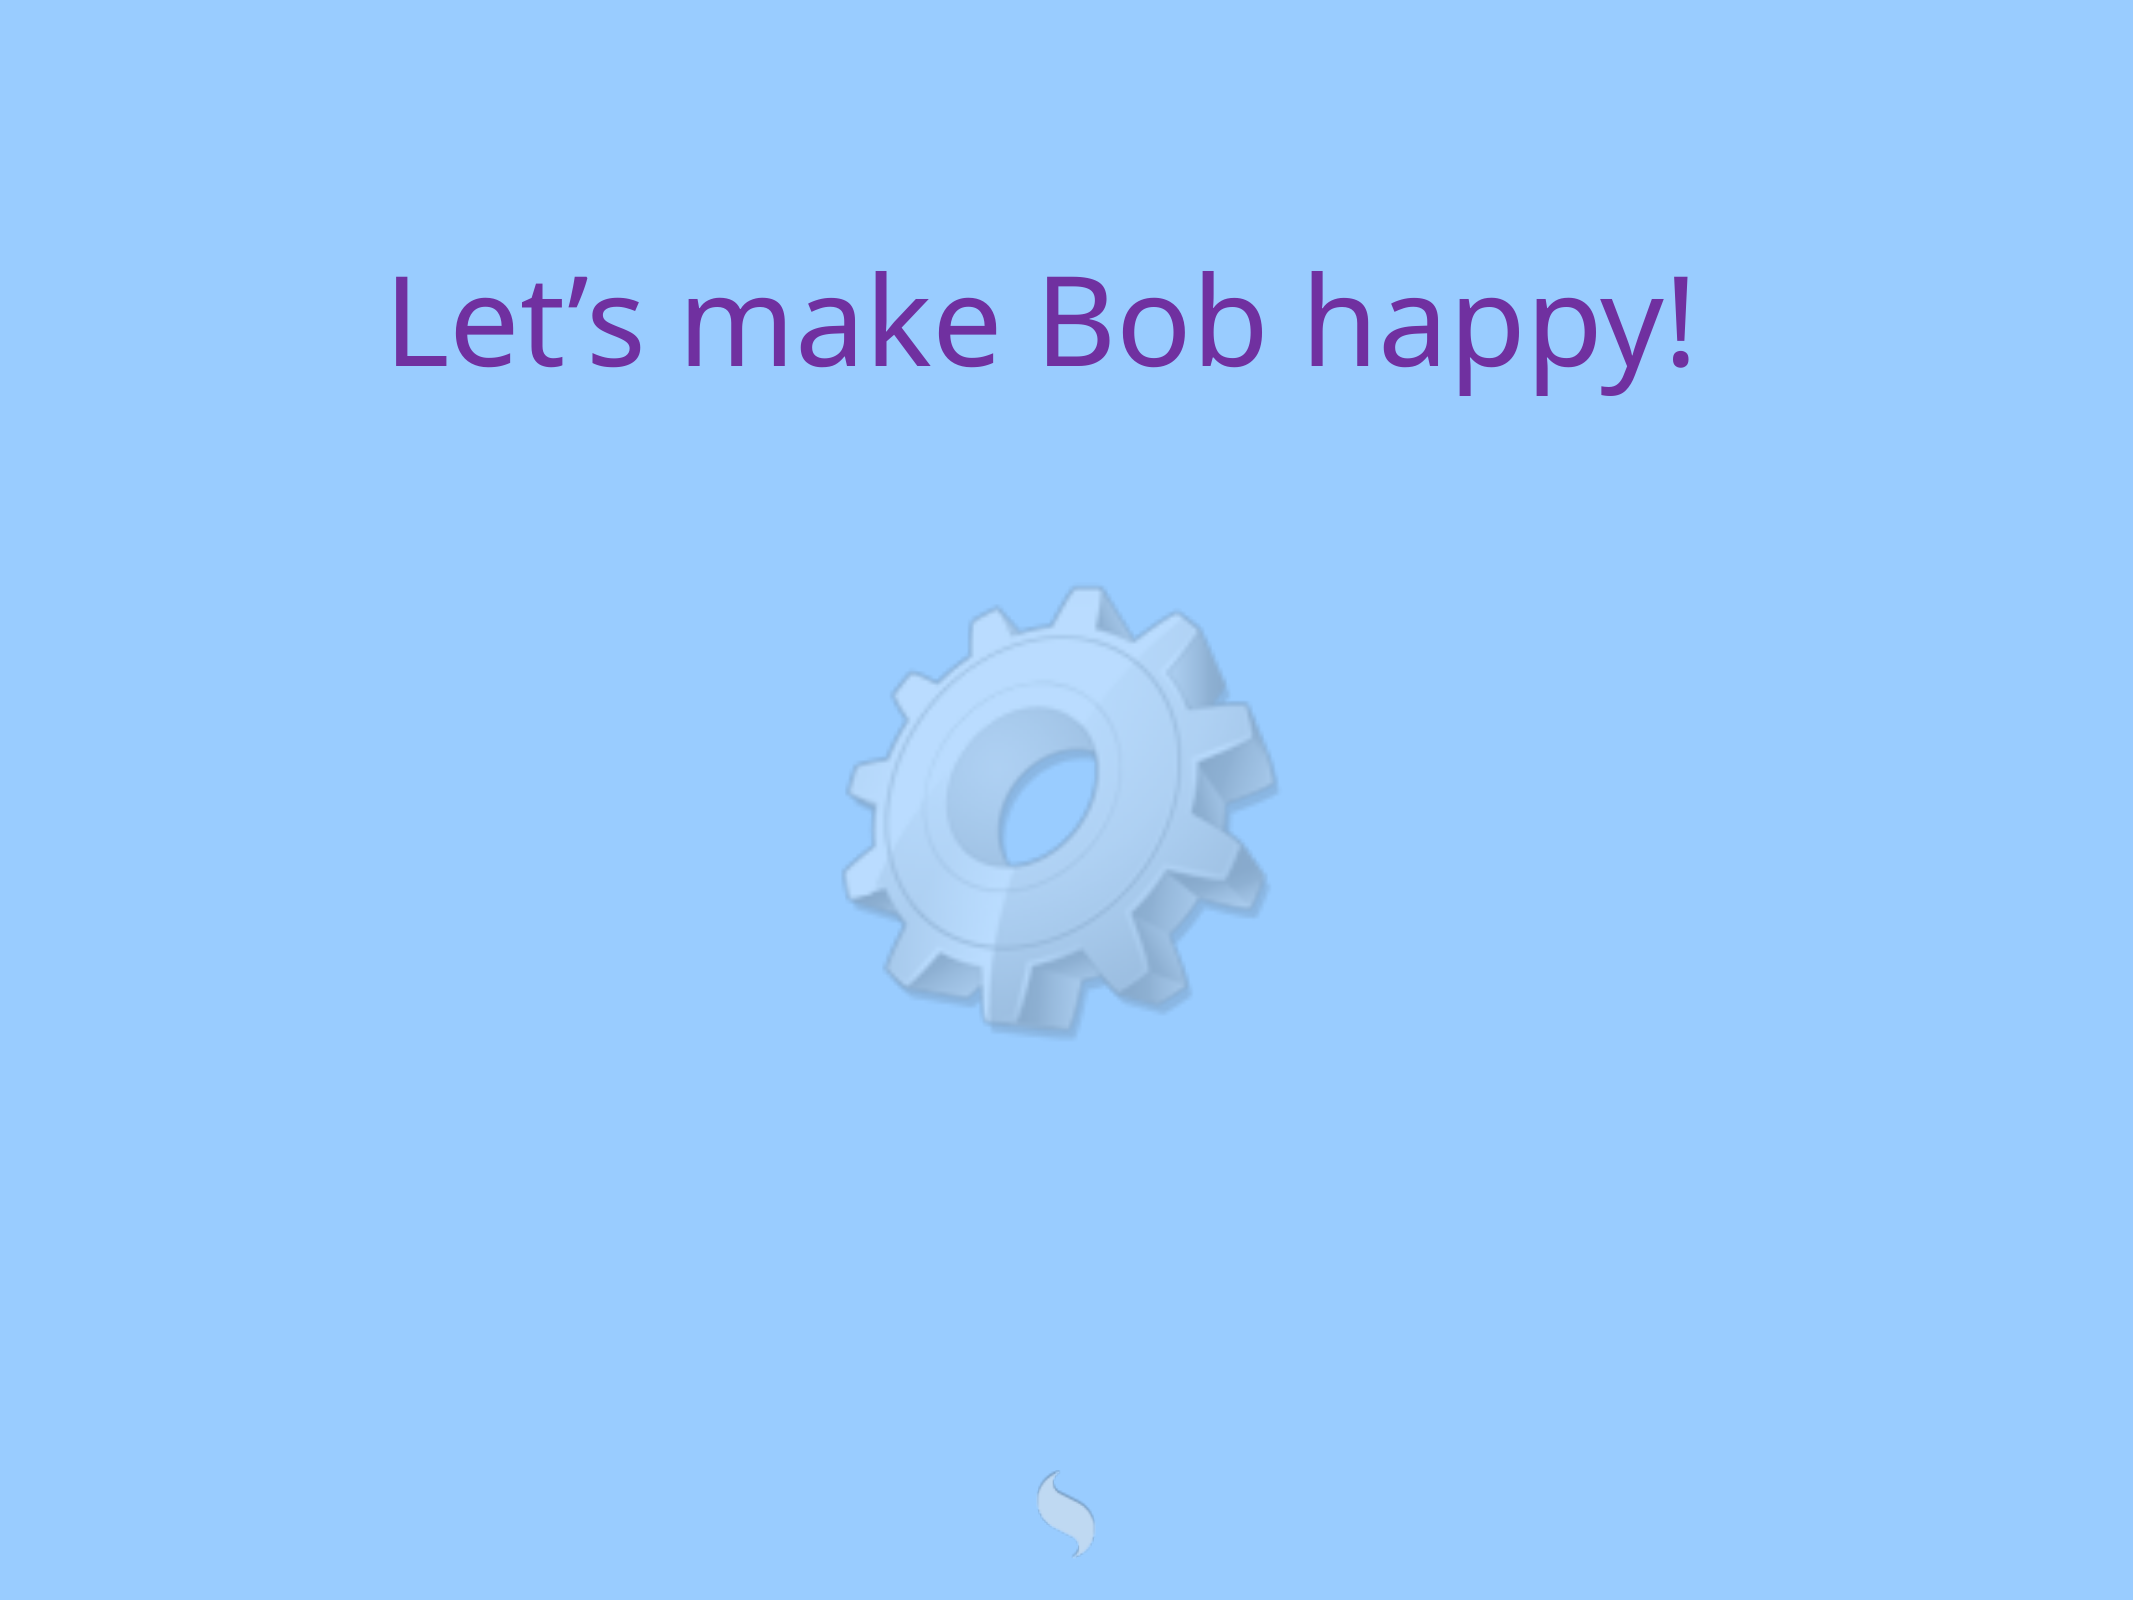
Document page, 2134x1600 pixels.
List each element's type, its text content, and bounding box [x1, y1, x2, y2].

text_box Let’s make Bob happy! [116, 112, 1967, 400]
picture [829, 577, 1305, 1053]
picture [1035, 1470, 1098, 1561]
